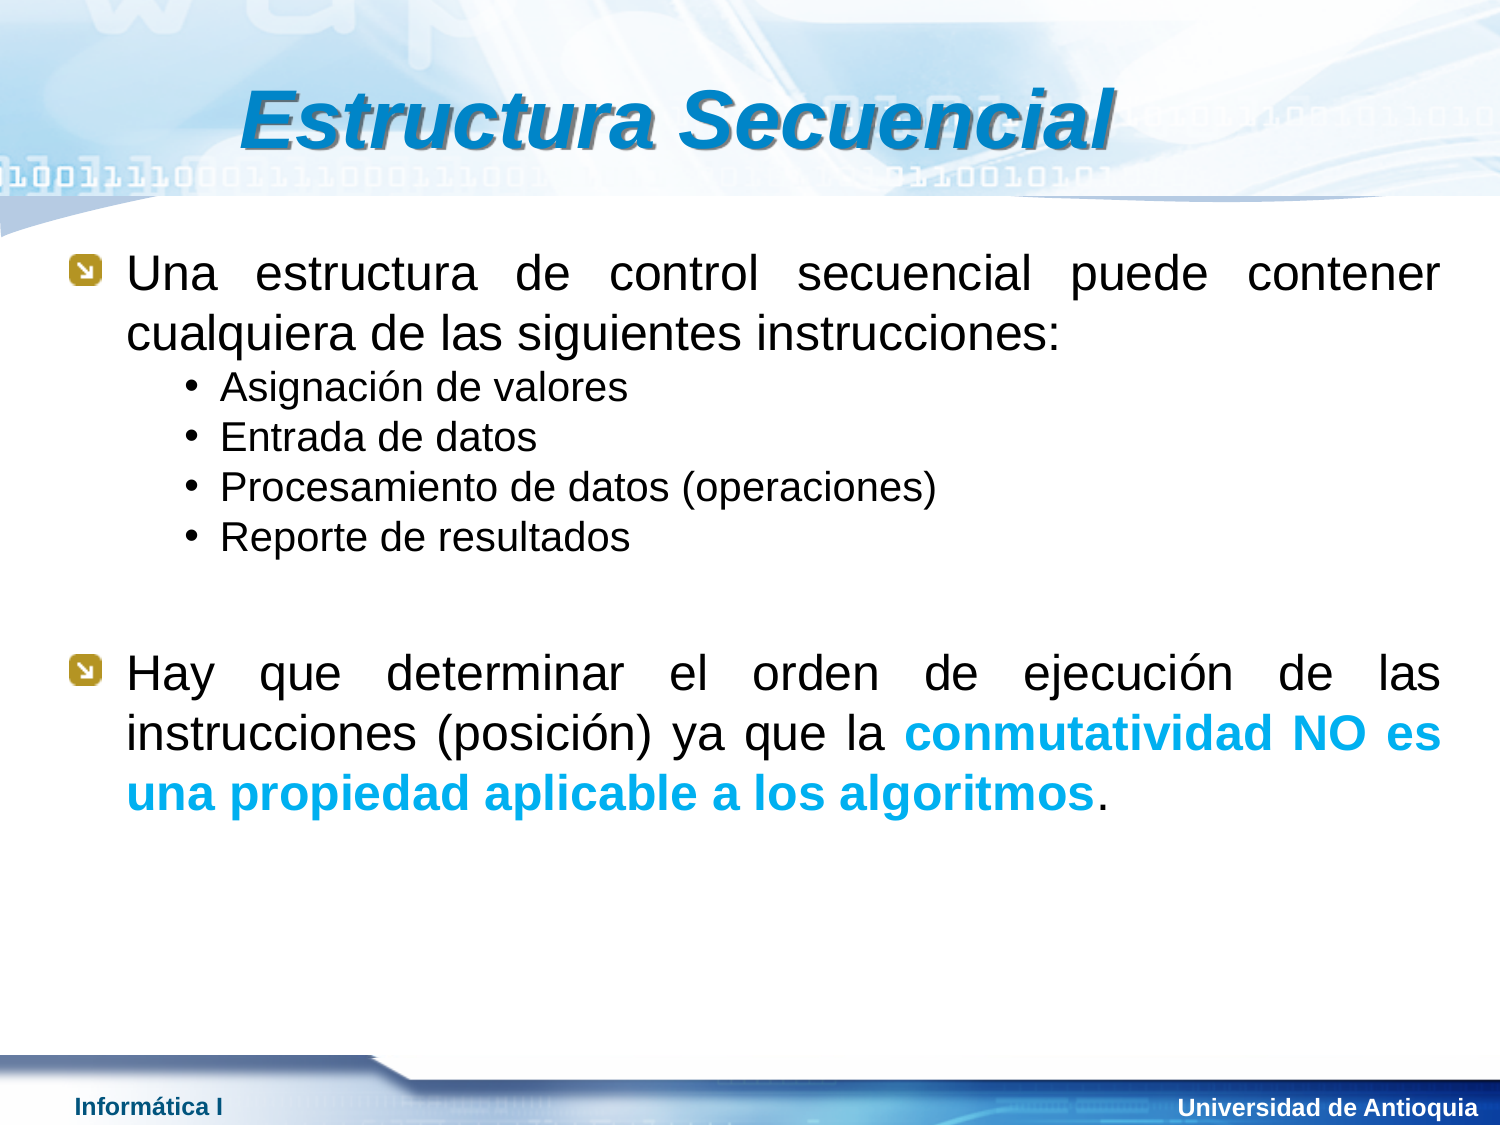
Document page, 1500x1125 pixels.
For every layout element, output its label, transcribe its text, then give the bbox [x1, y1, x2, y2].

picture [0, 0, 1500, 196]
text_box Una estructura de control secuencial puede contener cualquiera de las siguientes instrucciones: Asignación de valores Entrada de datos Procesamiento de datos (operaciones) Reporte de resultados Hay que determinar el orden de ejecución de las instrucciones (posición) ya que la conmutatividad NO es una propiedad aplicable a los algoritmos. [53, 231, 1459, 1035]
picture [0, 1055, 1500, 1125]
picture [69, 654, 102, 686]
title Estructura Secuencial [224, 57, 1438, 150]
picture [69, 254, 102, 286]
